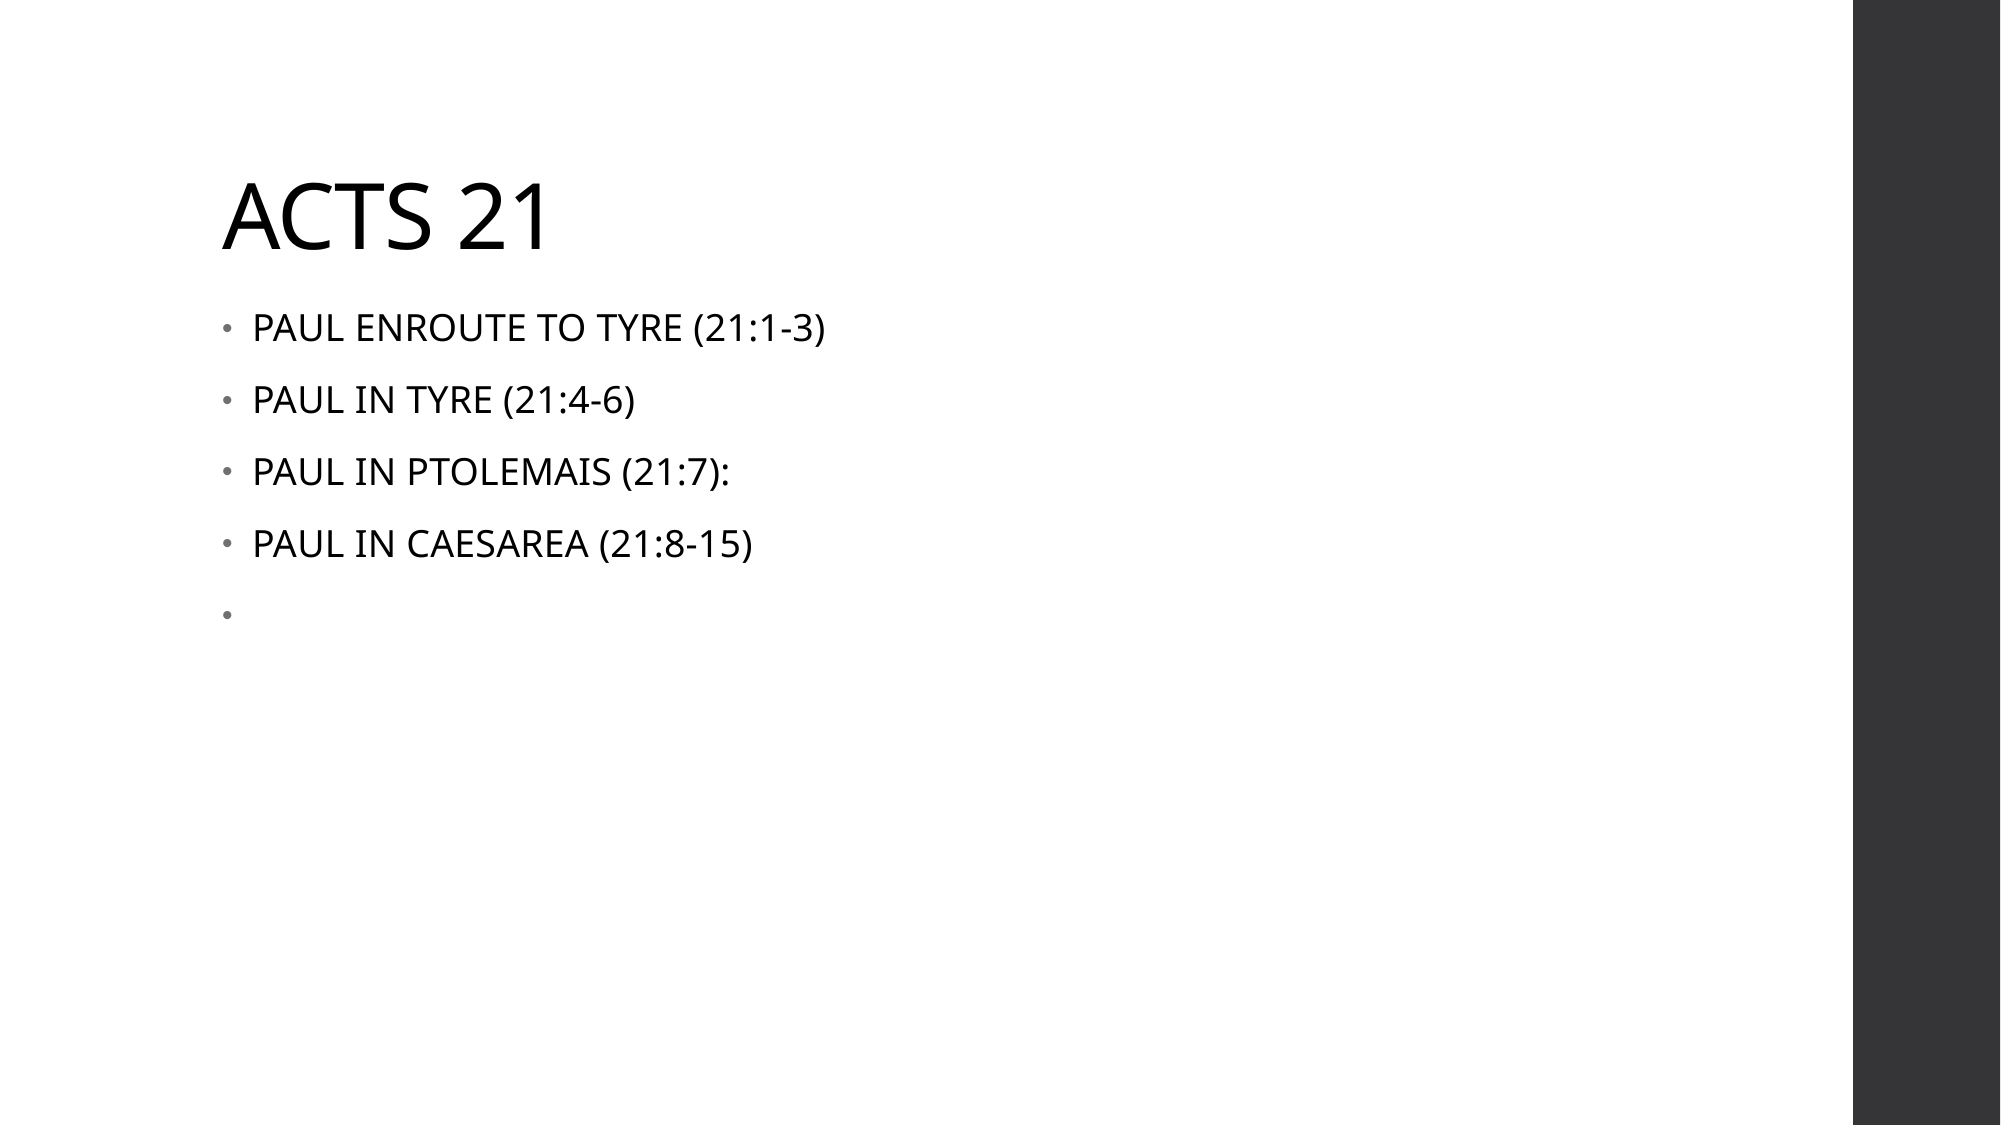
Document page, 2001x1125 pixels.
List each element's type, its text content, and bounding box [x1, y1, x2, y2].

title ACTS 21 [206, 60, 1797, 278]
list PAUL ENROUTE TO TYRE (21:1-3) PAUL IN TYRE (21:4-6) PAUL IN PTOLEMAIS (21:7): PAUL IN CAESAREA (21:8-15) [206, 299, 1617, 1014]
